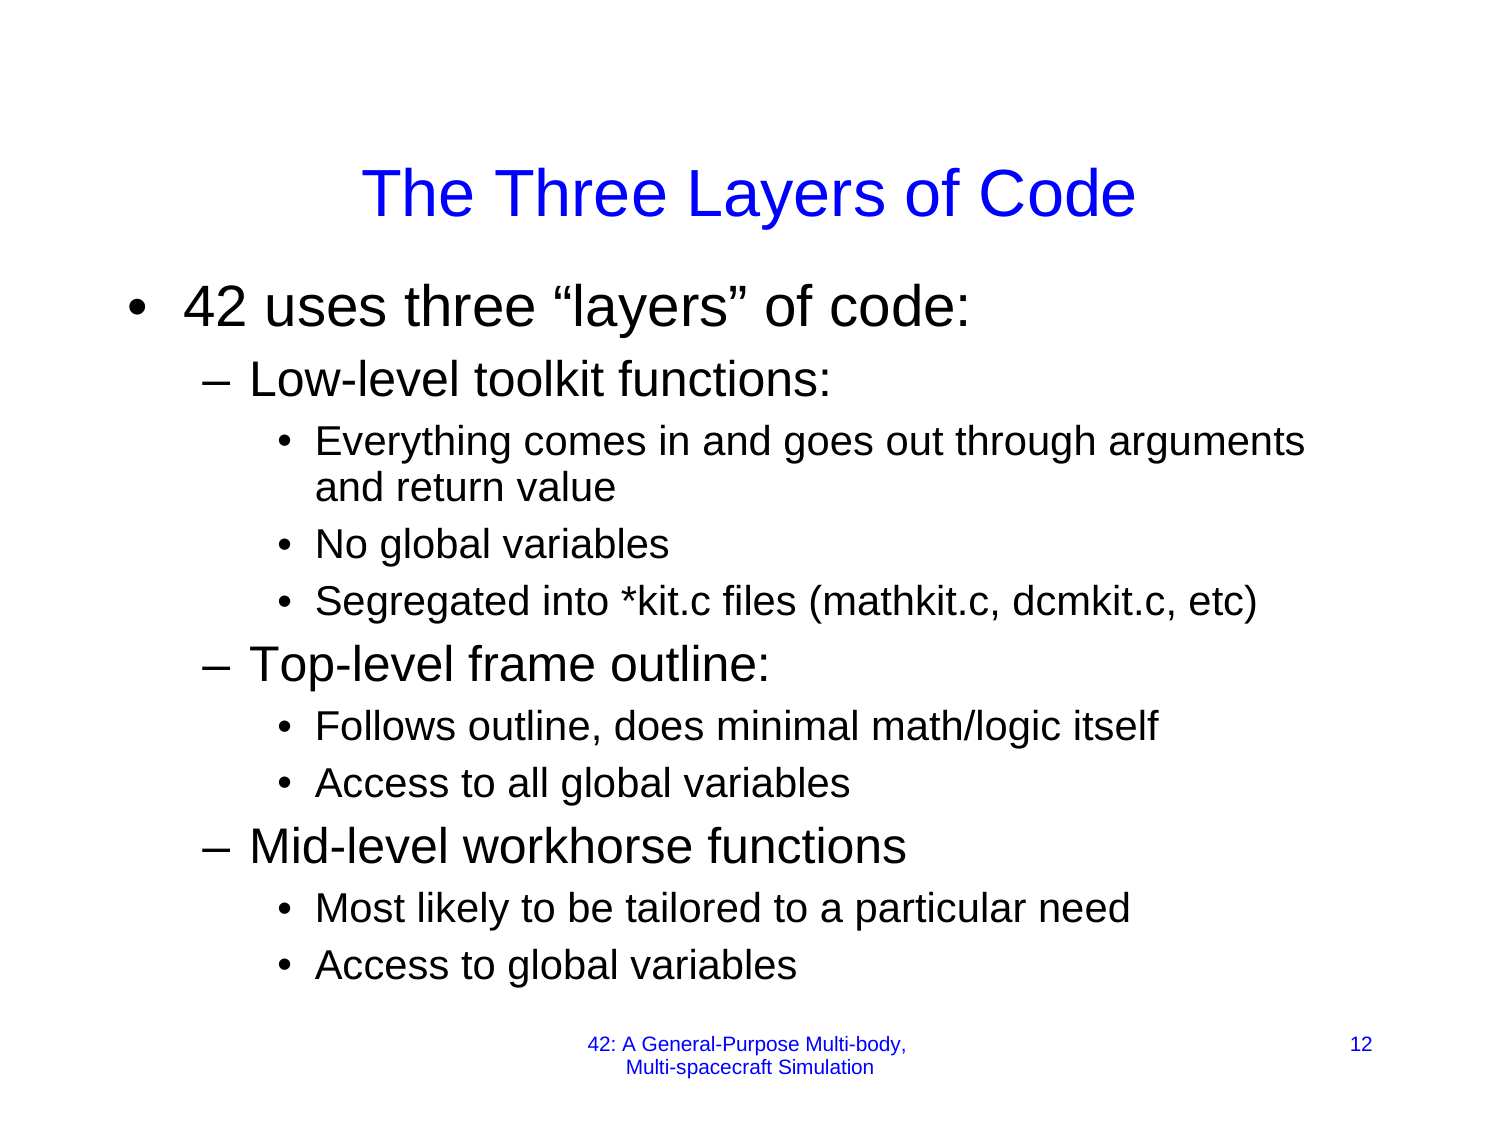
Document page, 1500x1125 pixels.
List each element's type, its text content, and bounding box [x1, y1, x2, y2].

list 42 uses three “layers” of code: Low-level toolkit functions: Everything comes in and goes out through arguments and return value No global variables Segregated into *kit.c files (mathkit.c, dcmkit.c, etc) Top-level frame outline: Follows outline, does minimal math/logic itself Access to all global variables Mid-level workhorse functions Most likely to be tailored to a particular need Access to global variables [112, 265, 1388, 1009]
title The Three Layers of Code [112, 99, 1388, 265]
